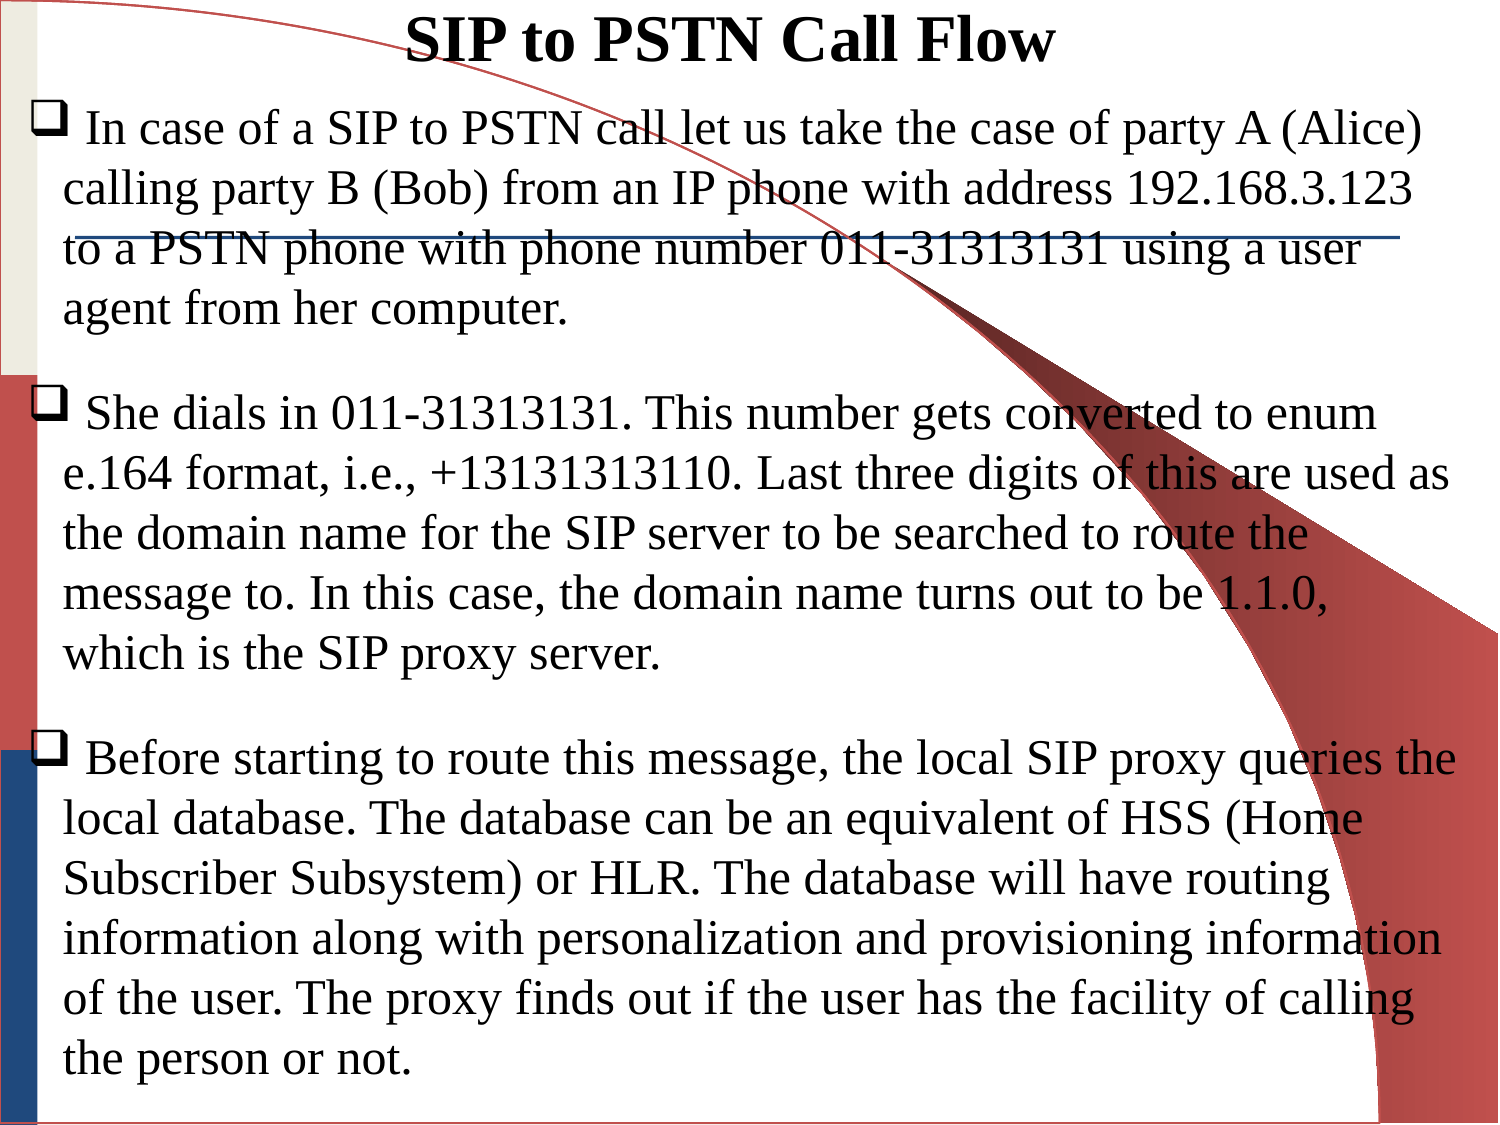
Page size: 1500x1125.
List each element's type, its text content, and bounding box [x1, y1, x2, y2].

text_box SIP to PSTN Call Flow [62, 0, 1400, 83]
text_box In case of a SIP to PSTN call let us take the case of party A (Alice) calling party B (Bob) from an IP phone with address 192.168.3.123 to a PSTN phone with phone number 011-31313131 using a user agent from her computer. She dials in 011-31313131. This number gets converted to enum e.164 format, i.e., +13131313110. Last three digits of this are used as the domain name for the SIP server to be searched to route the message to. In this case, the domain name turns out to be 1.1.0, which is the SIP proxy server. Before starting to route this message, the local SIP proxy queries the local database. The database can be an equivalent of HSS (Home Subscriber Subsystem) or HLR. The database will have routing information along with personalization and provisioning information of the user. The proxy finds out if the user has the facility of calling the person or not. [12, 87, 1475, 1123]
